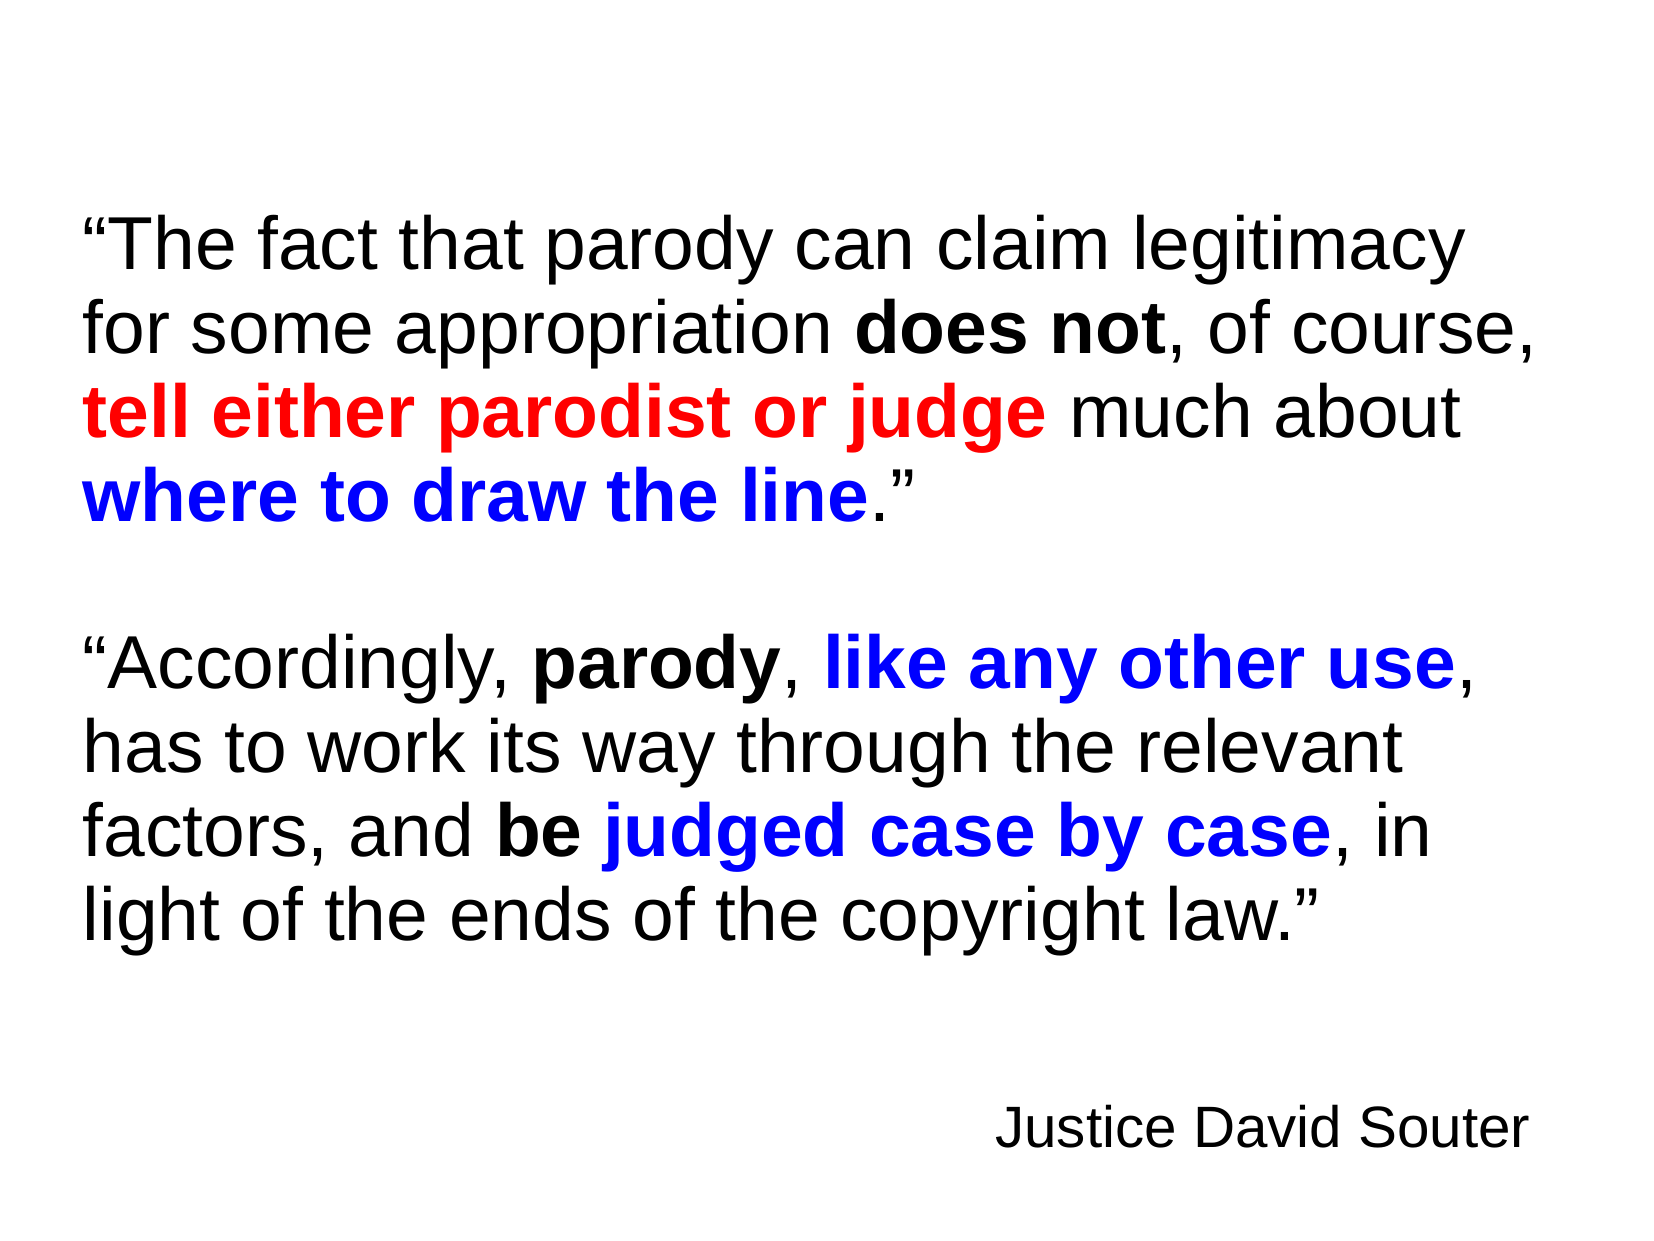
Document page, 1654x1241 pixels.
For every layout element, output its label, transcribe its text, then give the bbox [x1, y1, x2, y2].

text_box Justice David Souter [980, 1087, 1618, 1168]
subtitle “The fact that parody can claim legitimacy for some appropriation does not, of course, tell either parodist or judge much about where to draw the line.” “Accordingly, parody, like any other use, has to work its way through the relevant factors, and be judged case by case, in light of the ends of the copyright law.” [82, 56, 1571, 1102]
